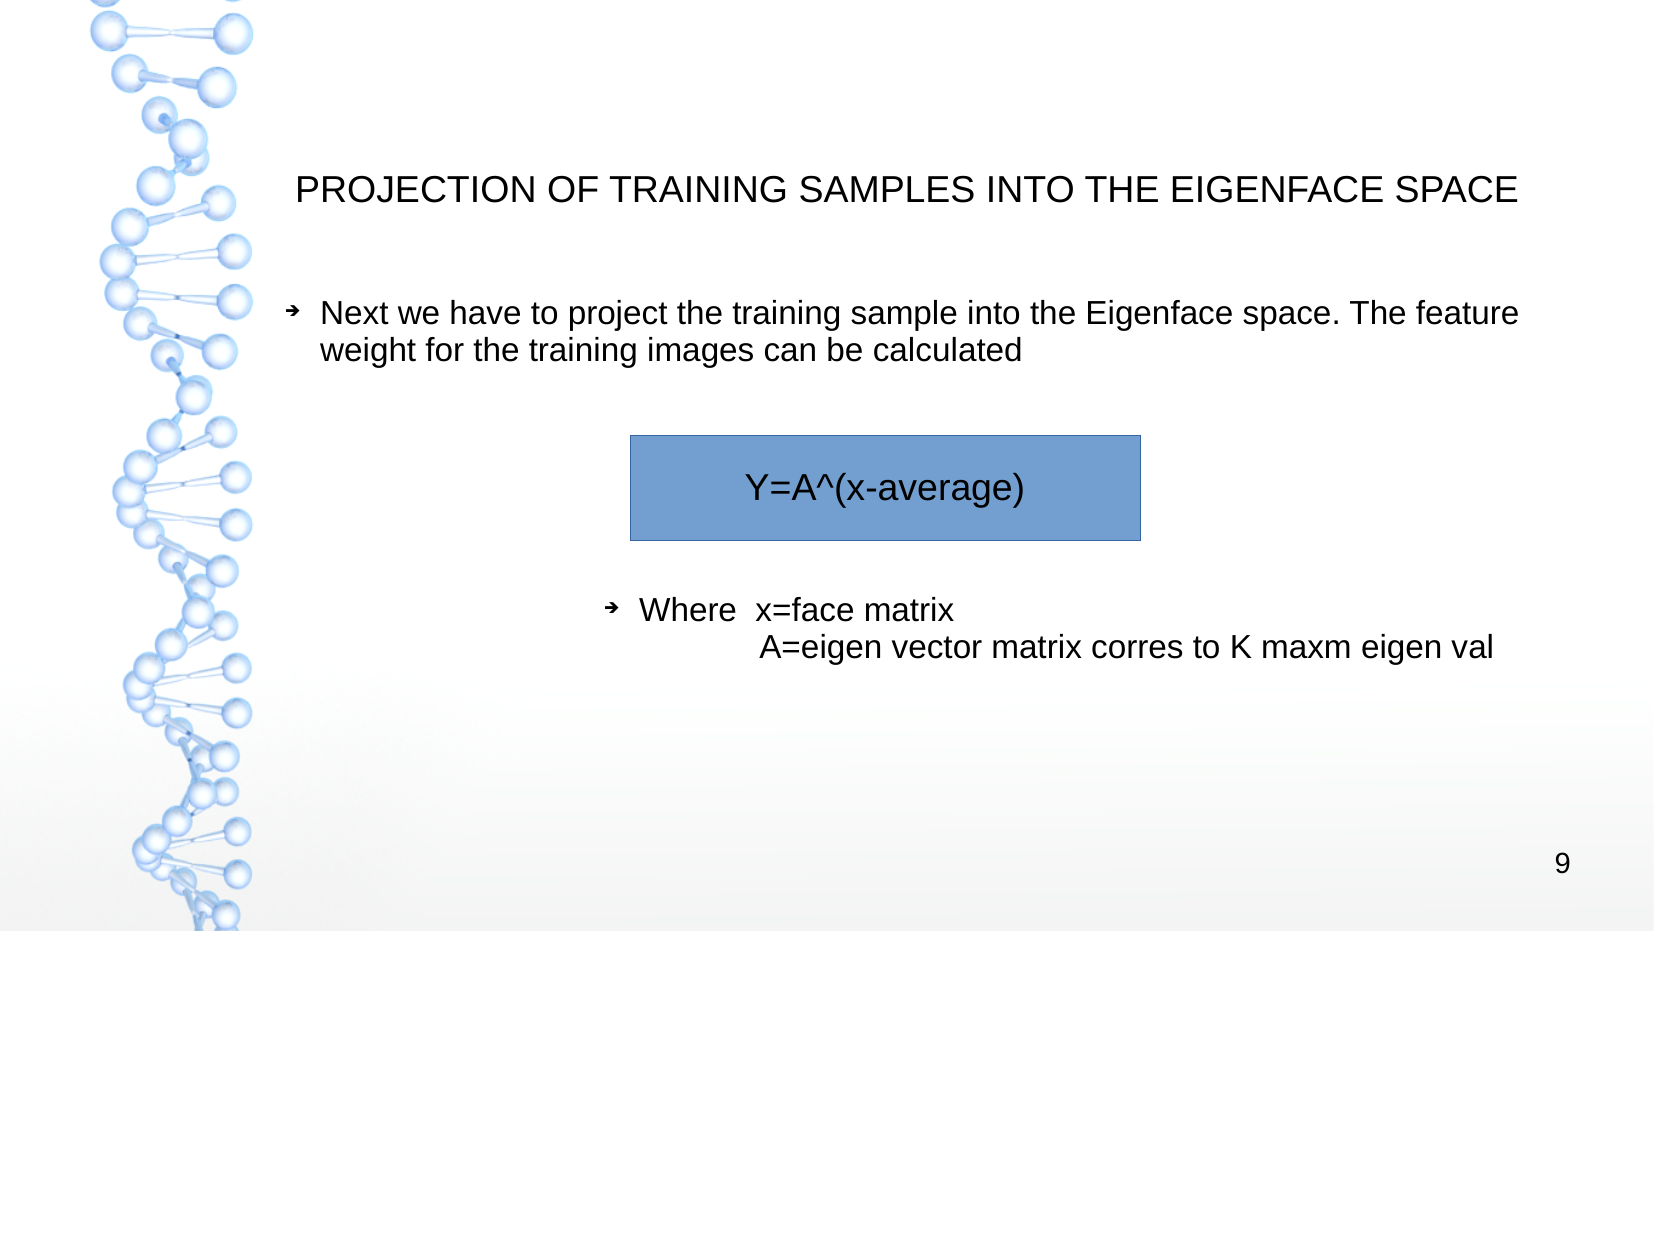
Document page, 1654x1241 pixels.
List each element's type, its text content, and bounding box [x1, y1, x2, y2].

text_box Y=A^(x-average) [630, 435, 1141, 541]
text_box PROJECTION OF TRAINING SAMPLES INTO THE EIGENFACE SPACE Next we have to project the training sample into the Eigenface space. The feature weight for the training images can be calculated Where x=face matrix A=eigen vector matrix corres to K maxm eigen val [270, 161, 1591, 796]
picture [0, 0, 1654, 931]
